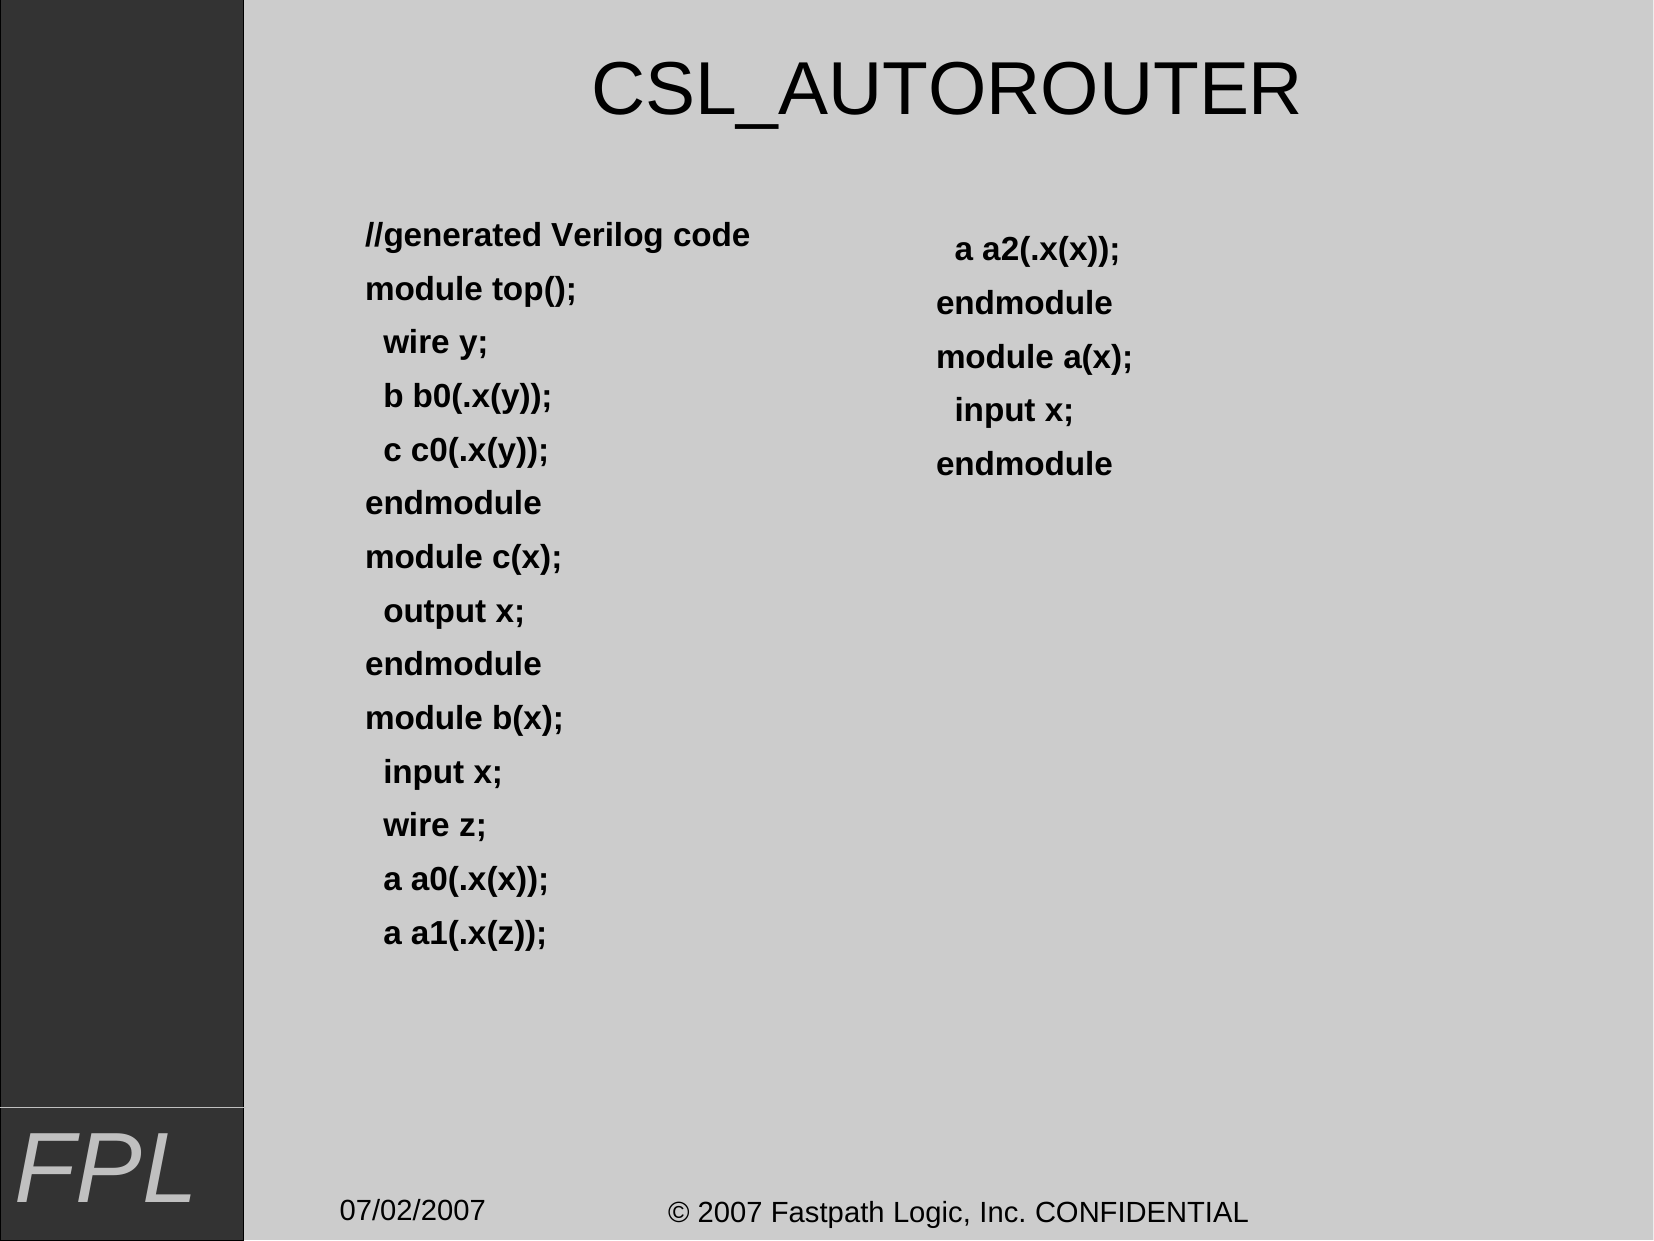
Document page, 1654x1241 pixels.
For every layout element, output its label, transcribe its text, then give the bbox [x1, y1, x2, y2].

list //generated Verilog code module top(); wire y; b b0(.x(y)); c c0(.x(y)); endmodule module c(x); output x; endmodule module b(x); input x; wire z; a a0(.x(x)); a a1(.x(z)); [364, 216, 868, 1137]
list a a2(.x(x)); endmodule module a(x); input x; endmodule [936, 230, 1220, 578]
title CSL_AUTOROUTER [241, 0, 1654, 178]
